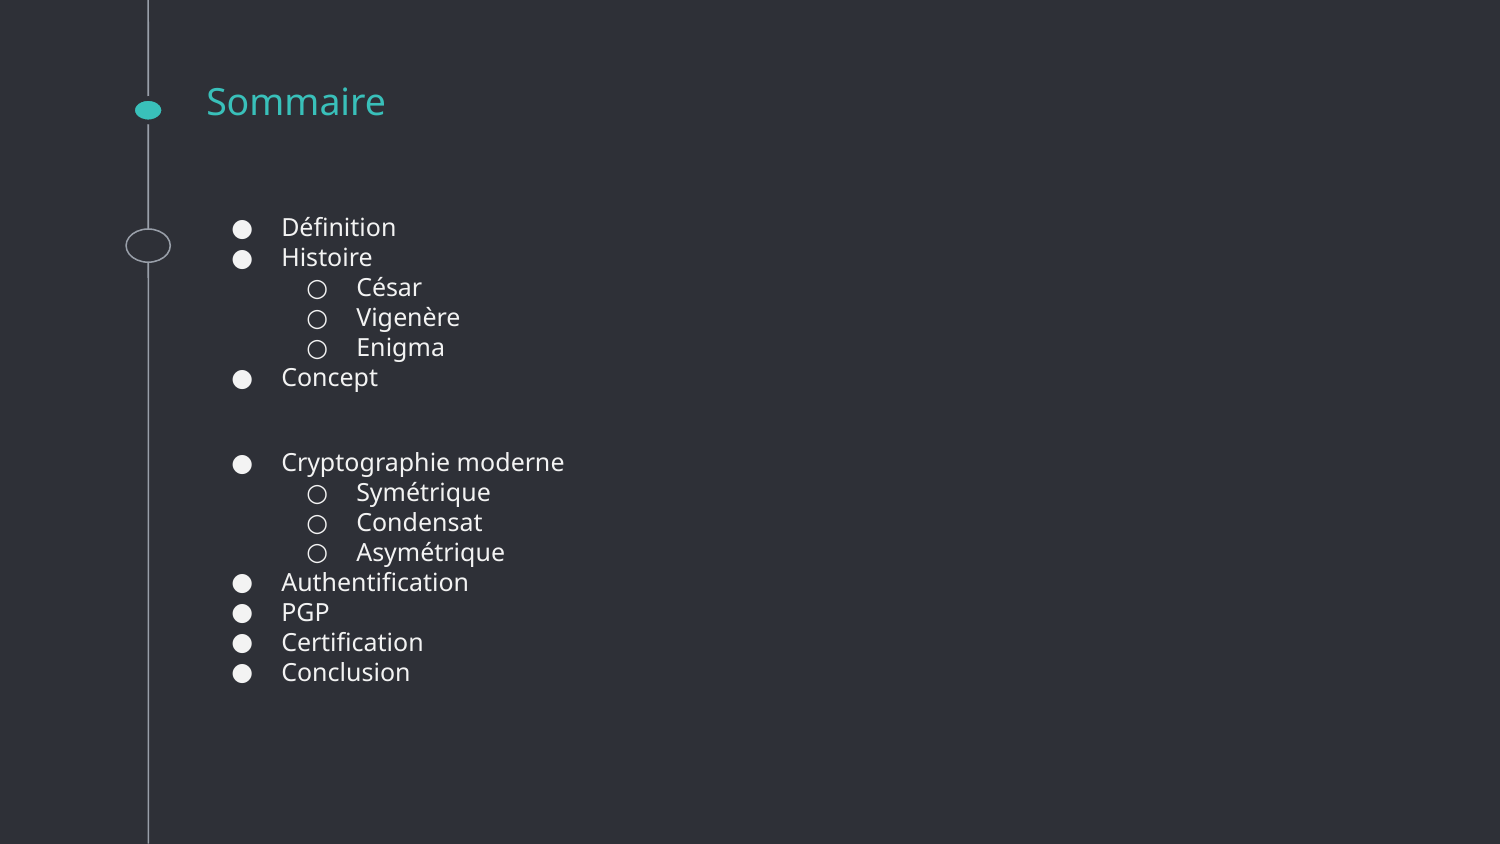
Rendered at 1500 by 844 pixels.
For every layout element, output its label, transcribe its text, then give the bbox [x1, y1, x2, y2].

list Définition Histoire César Vigenère Enigma Concept Cryptographie moderne Symétrique Condensat Asymétrique Authentification PGP Certification Conclusion [191, 196, 1317, 808]
title Sommaire [191, 81, 1317, 139]
